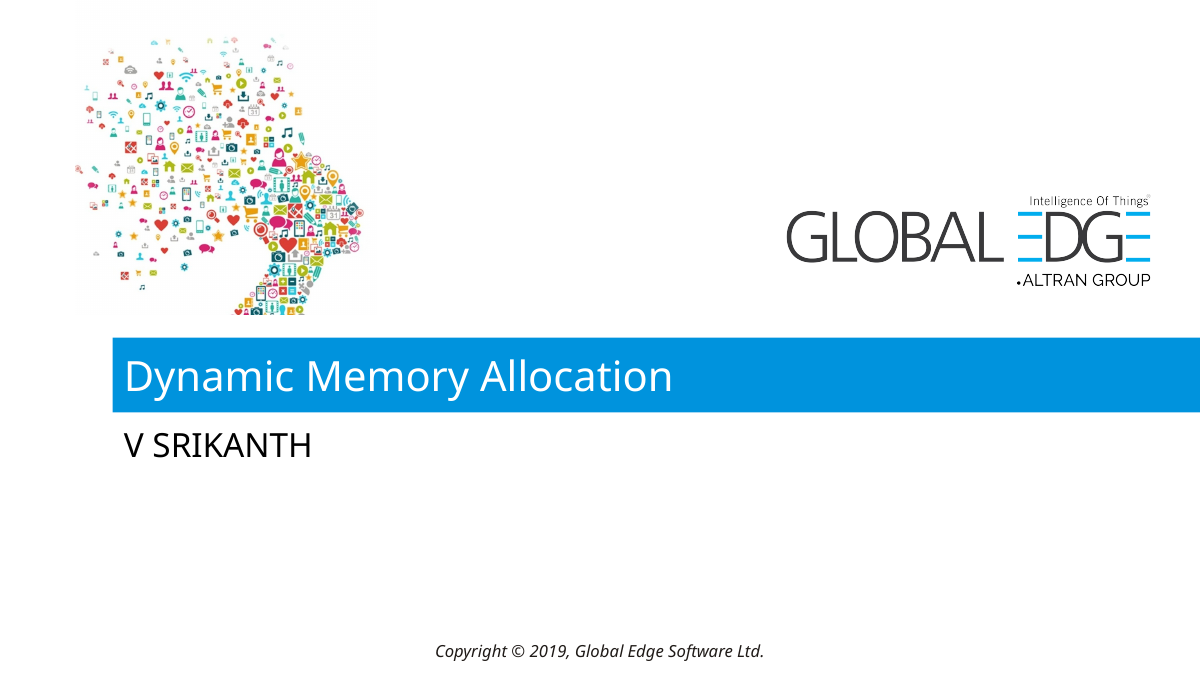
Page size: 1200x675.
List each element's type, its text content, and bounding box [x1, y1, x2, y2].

list V SRIKANTH [112, 412, 975, 475]
picture [75, 0, 377, 315]
picture [779, 184, 1158, 296]
title Dynamic Memory Allocation [112, 337, 1200, 413]
